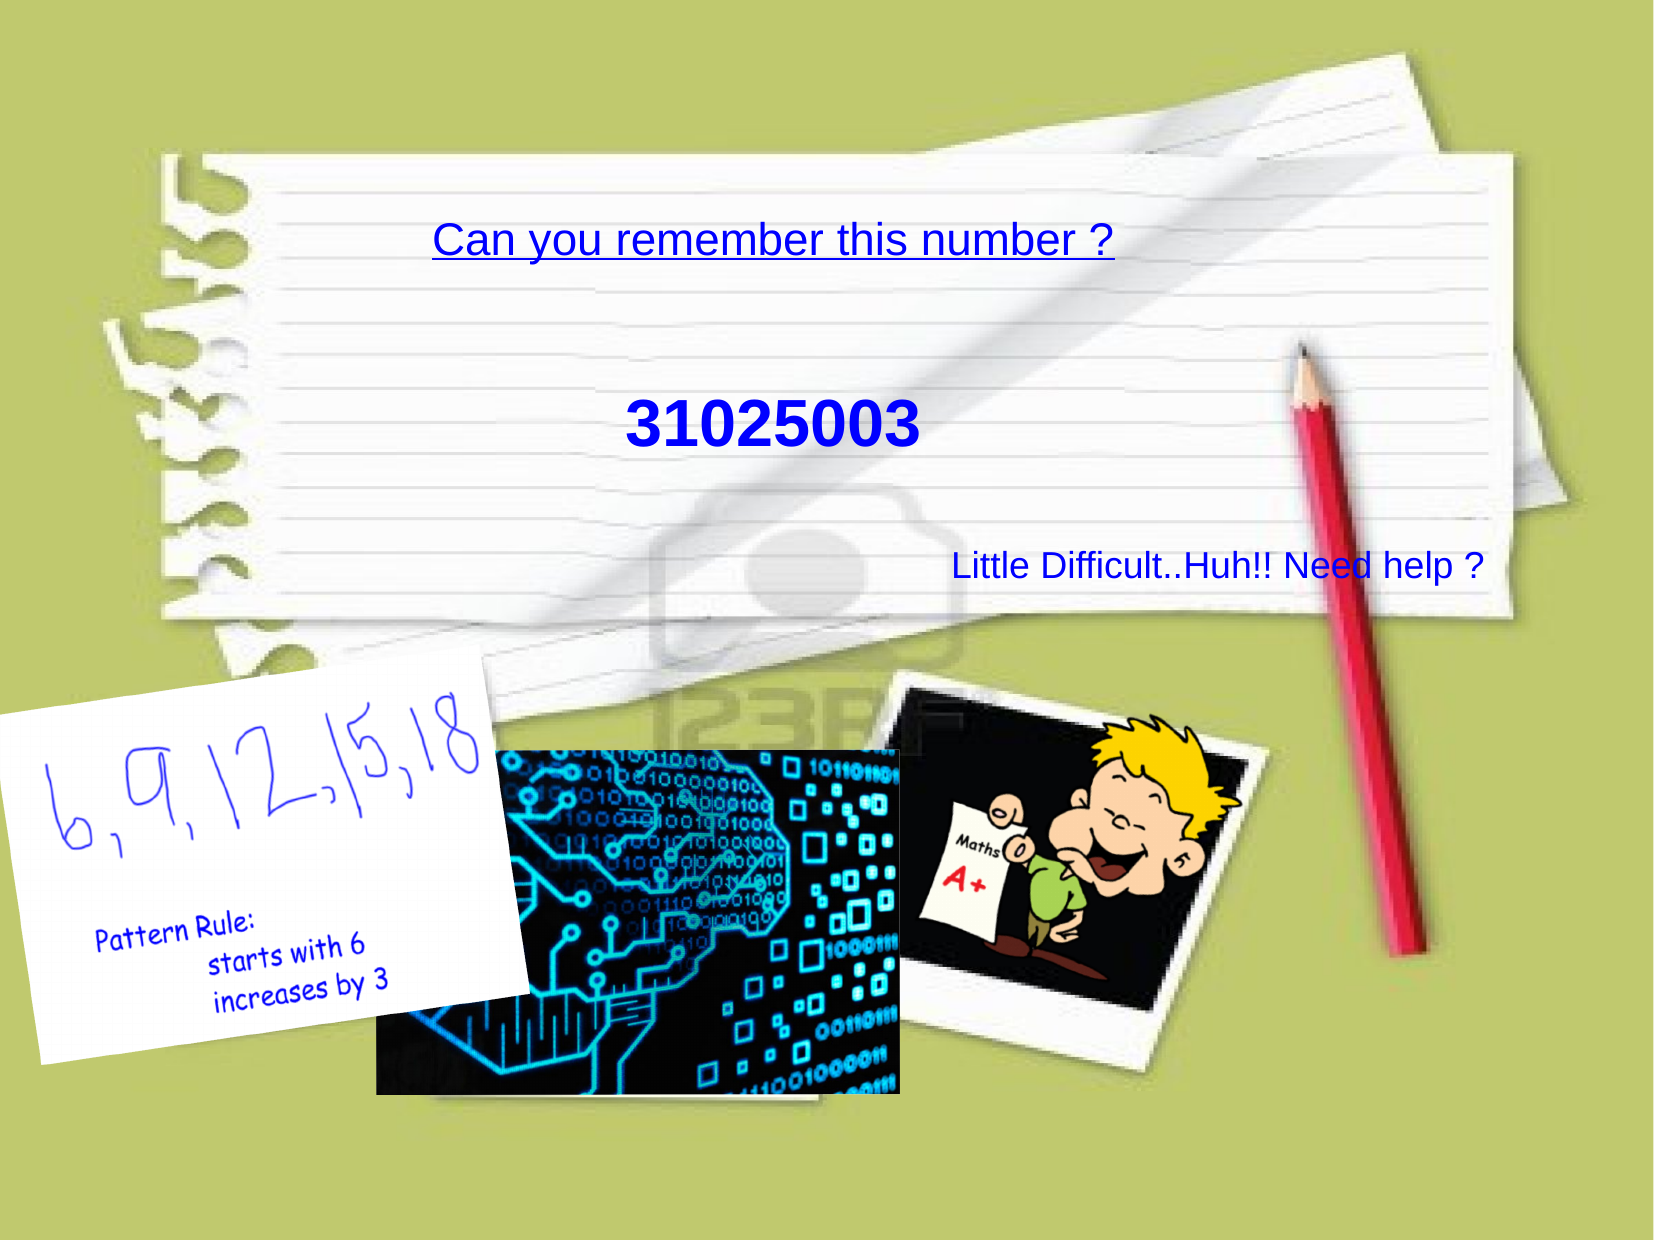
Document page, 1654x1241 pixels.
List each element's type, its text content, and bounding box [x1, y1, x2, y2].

picture [0, 0, 1654, 1240]
text_box Little Difficult..Huh!! Need help ? [936, 537, 1501, 654]
text_box Can you remember this number ? 31025003 [417, 206, 1130, 469]
